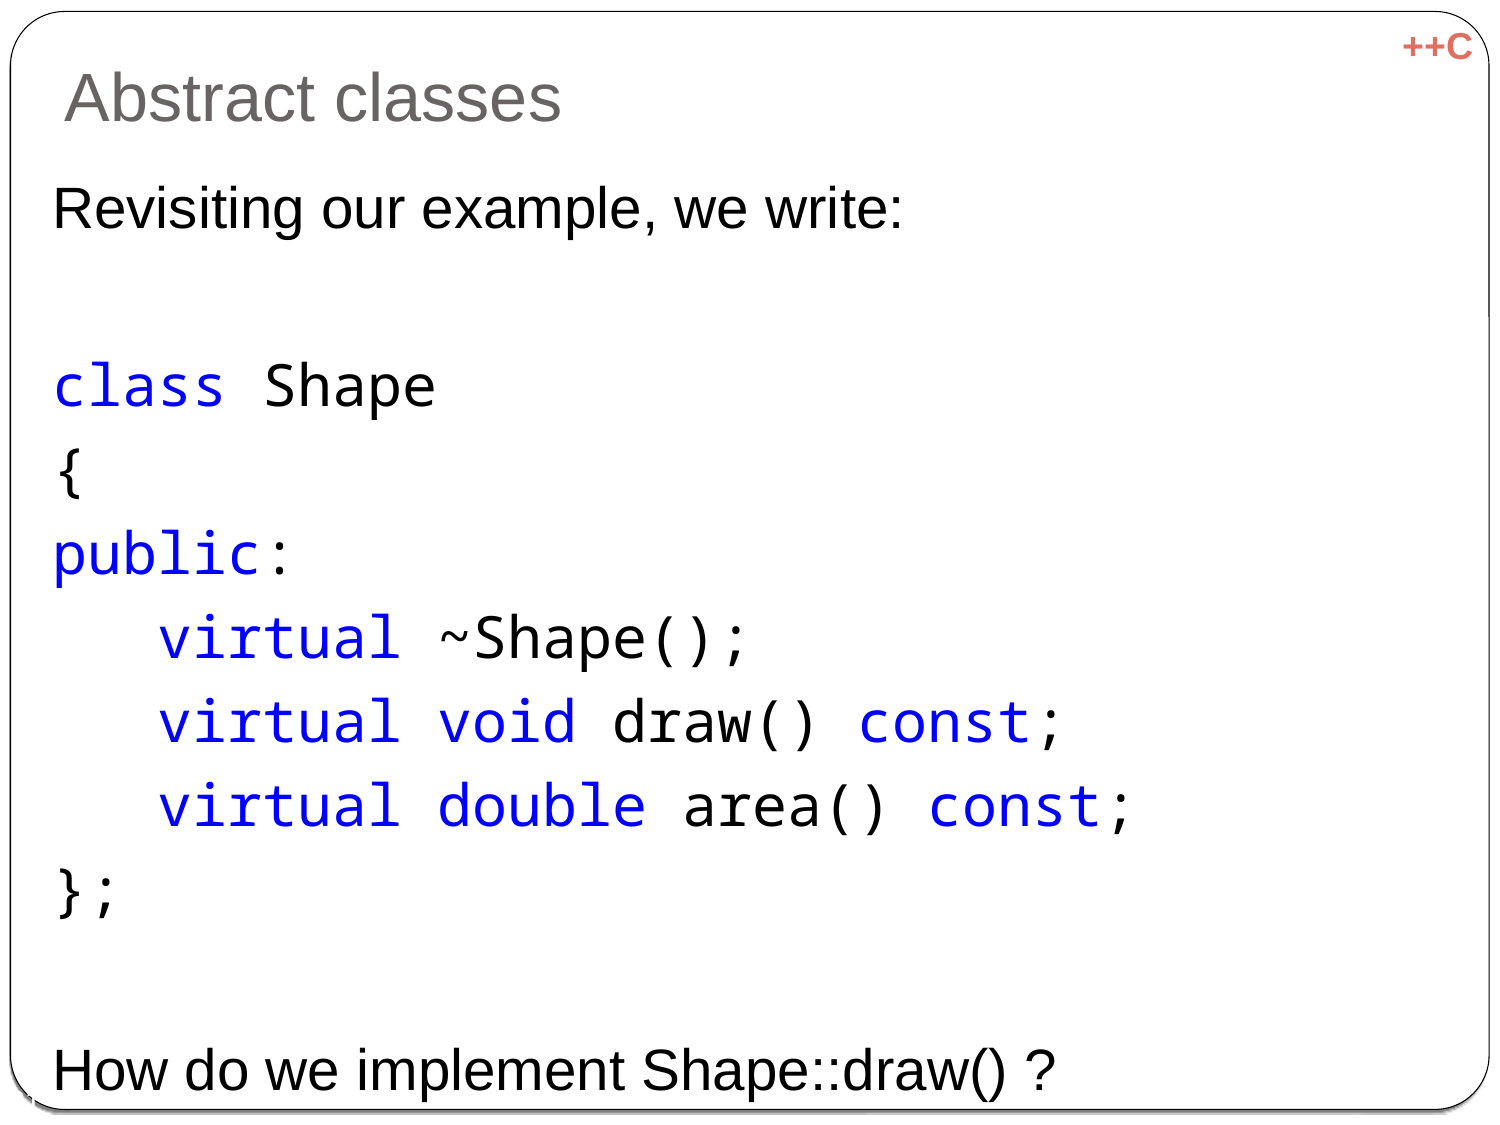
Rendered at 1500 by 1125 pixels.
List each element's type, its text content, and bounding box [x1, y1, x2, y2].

slide_number <number> [0, 1074, 50, 1125]
title Abstract classes [50, 45, 1450, 150]
list Revisiting our example, we write: class Shape { public: virtual ~Shape(); virtual void draw() const; virtual double area() const; }; How do we implement Shape::draw() ? [37, 162, 1463, 1088]
